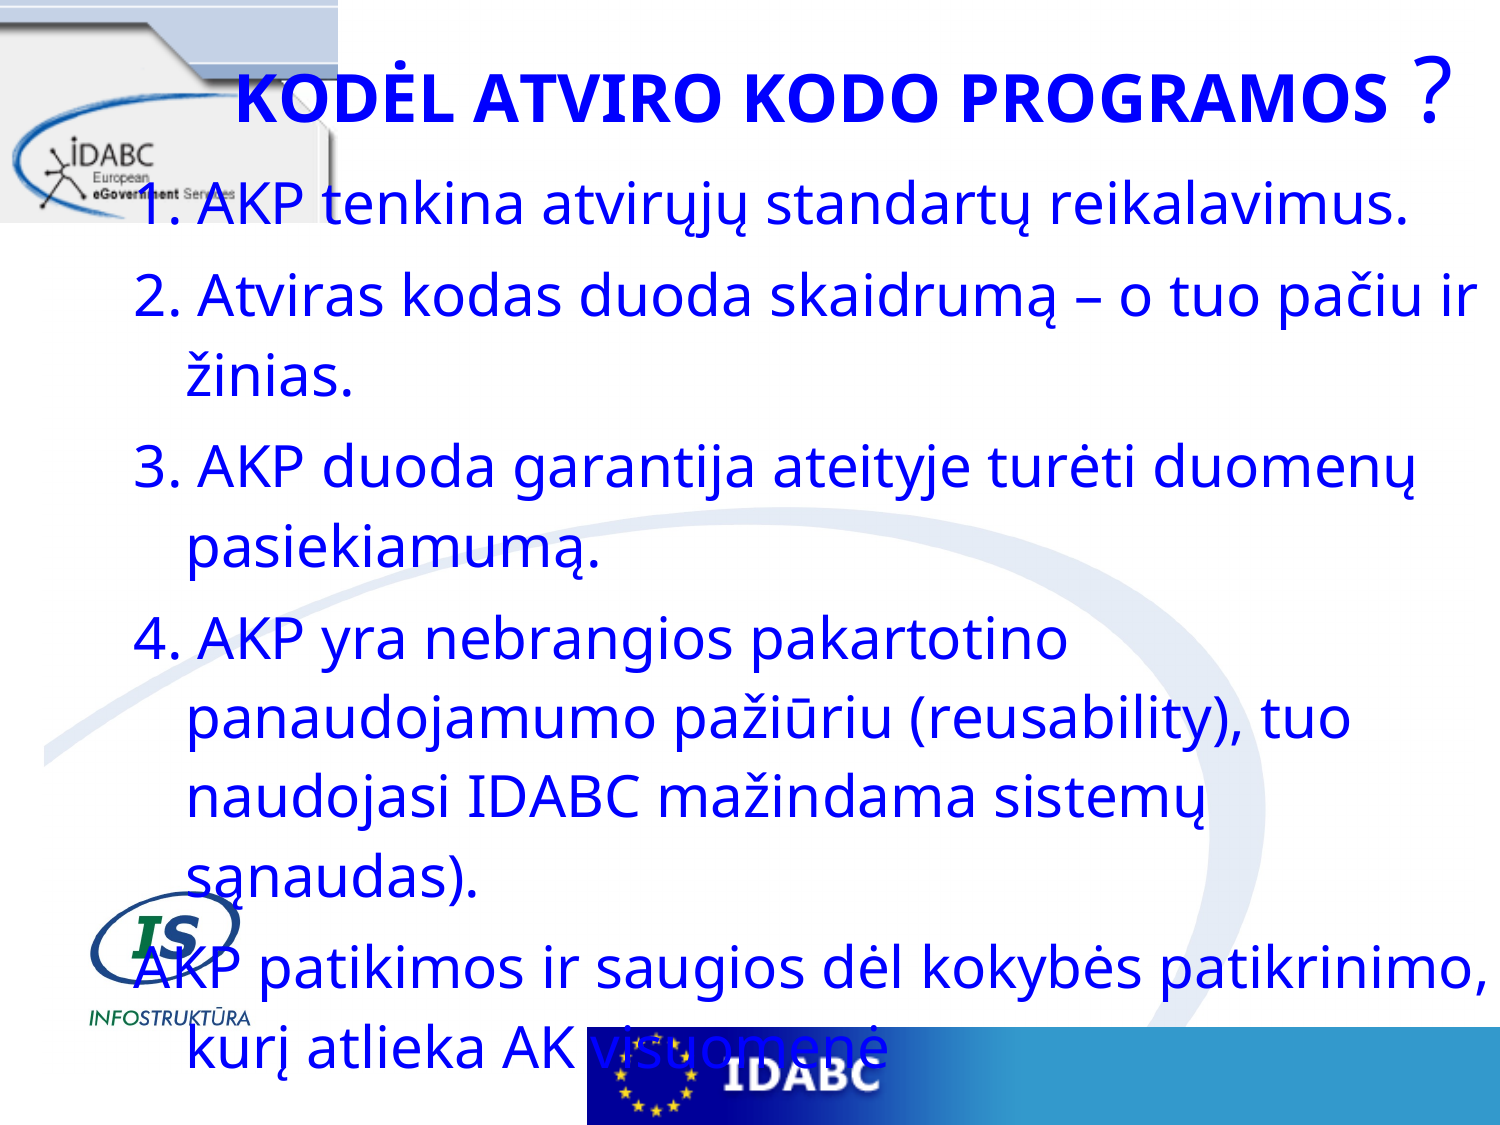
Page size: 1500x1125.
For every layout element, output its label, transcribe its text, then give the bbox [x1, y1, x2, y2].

title KODĖL ATVIRO KODO PROGRAMOS ? [187, 0, 1500, 162]
list 1. AKP tenkina atvirųjų standartų reikalavimus. 2. Atviras kodas duoda skaidrumą – o tuo pačiu ir žinias. 3. AKP duoda garantija ateityje turėti duomenų pasiekiamumą. 4. AKP yra nebrangios pakartotino panaudojamumo pažiūriu (reusability), tuo naudojasi IDABC mažindama sistemų sąnaudas). AKP patikimos ir saugios dėl kokybės patikrinimo, kurį atlieka AK visuomenė [134, 162, 1500, 938]
picture [0, 0, 1500, 1125]
